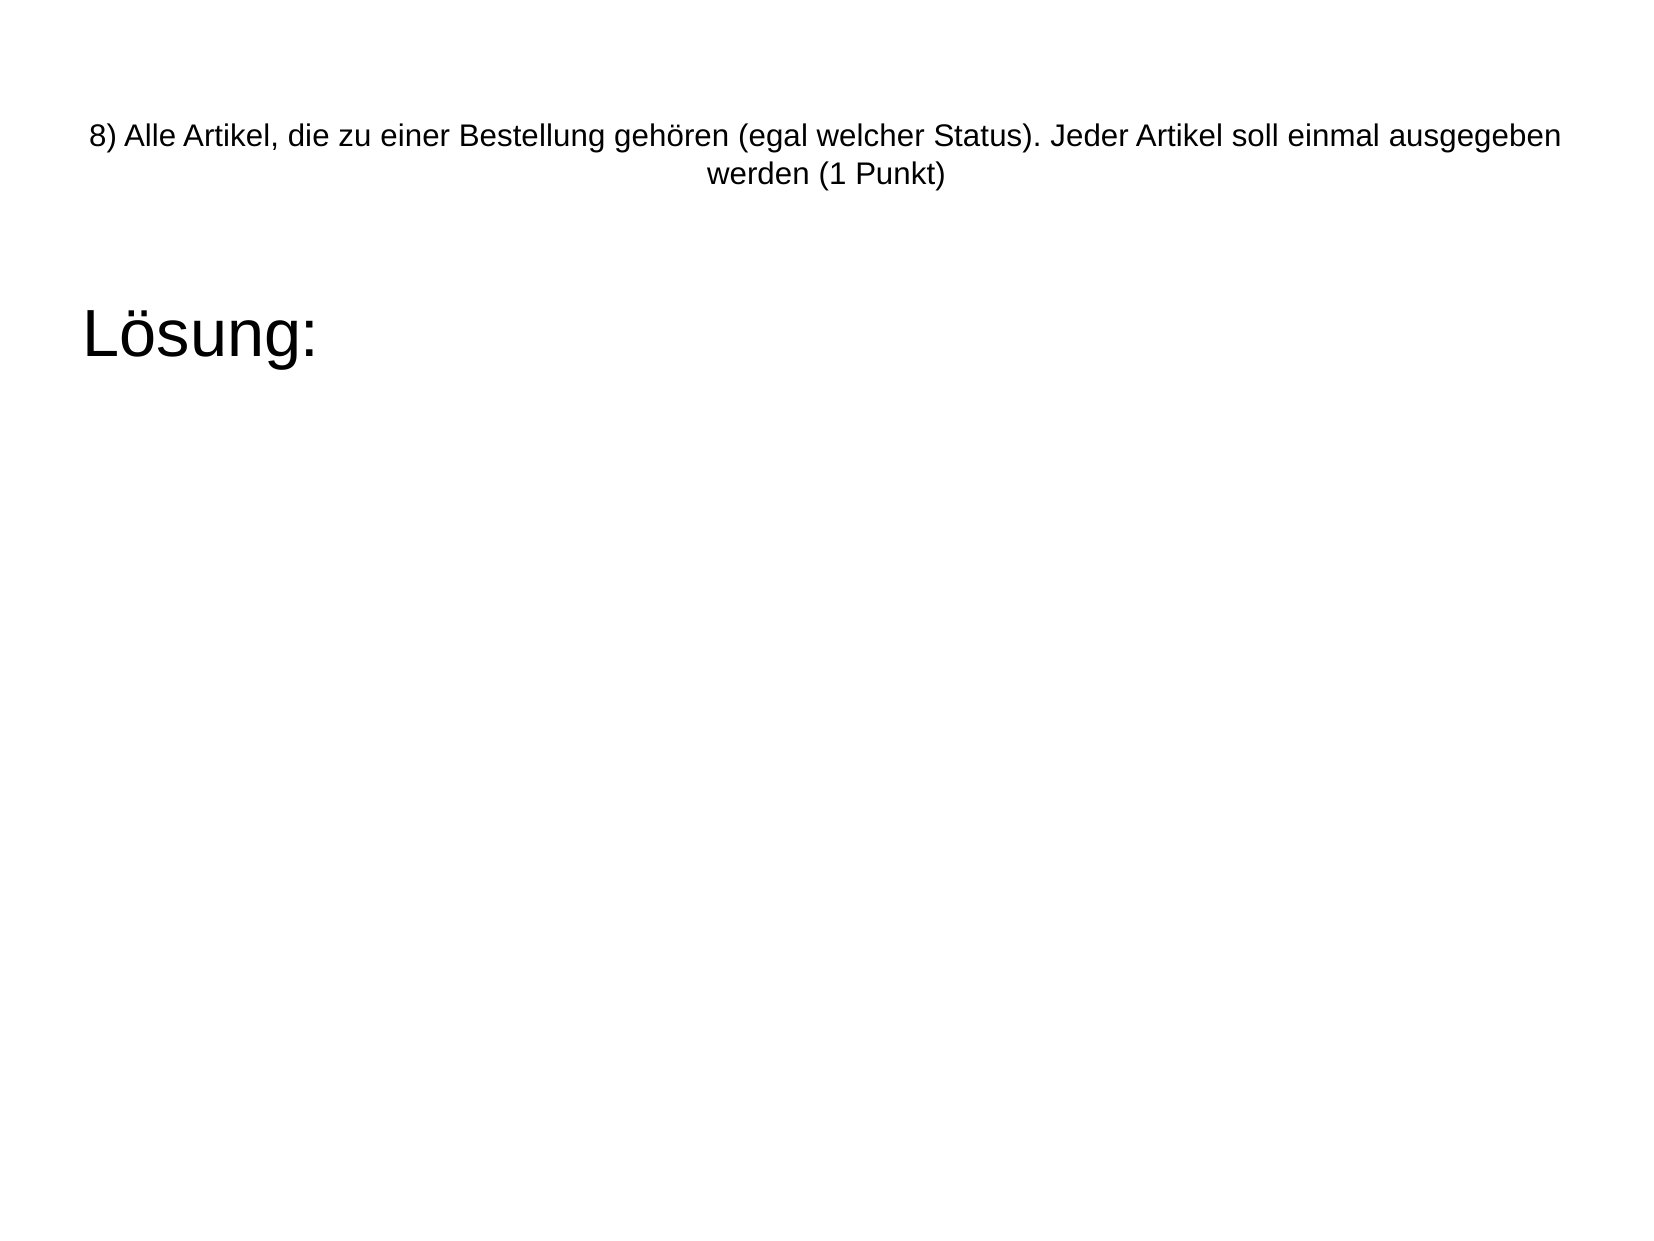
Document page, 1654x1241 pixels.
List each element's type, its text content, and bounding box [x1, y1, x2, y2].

title 8) Alle Artikel, die zu einer Bestellung gehören (egal welcher Status). Jeder Artikel soll einmal ausgegeben werden (1 Punkt) [82, 49, 1571, 257]
list Lösung: [82, 290, 1571, 1109]
